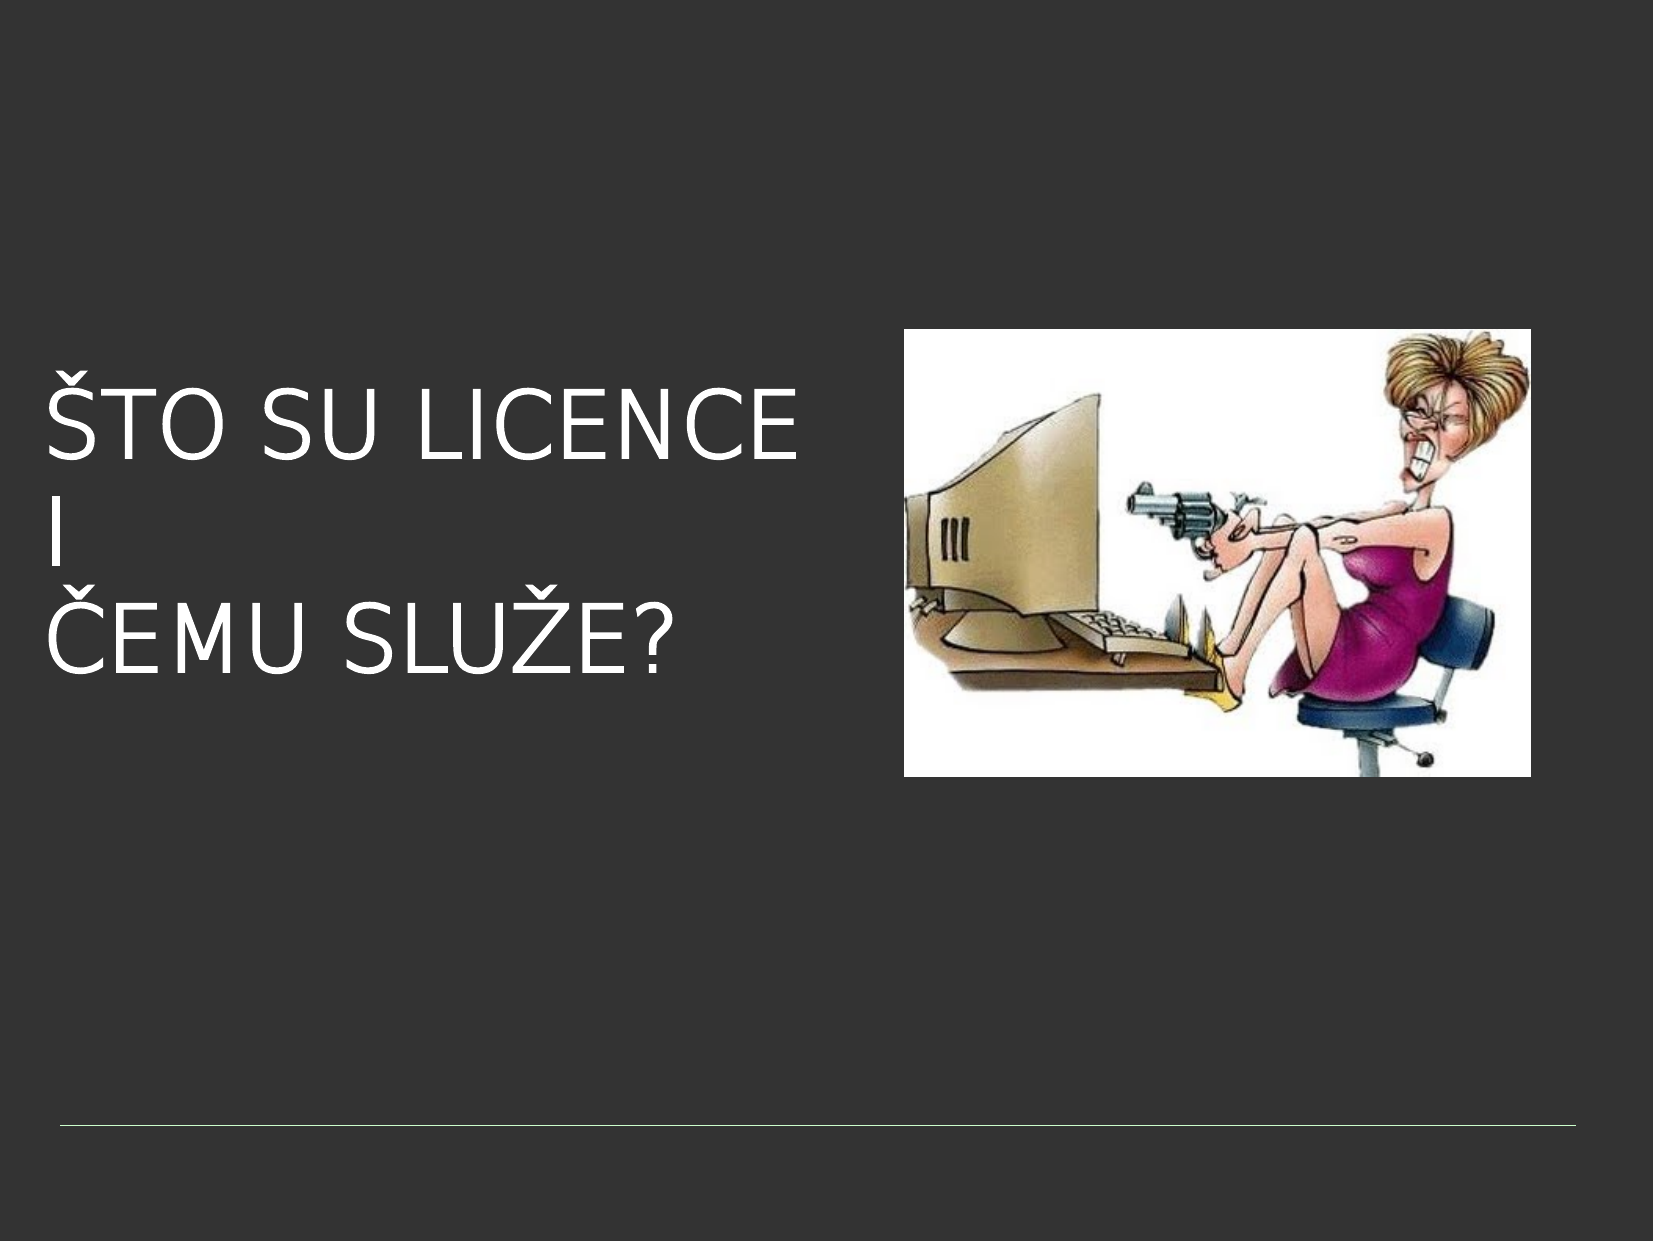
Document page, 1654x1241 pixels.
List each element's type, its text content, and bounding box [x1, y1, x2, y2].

subtitle [82, 49, 1571, 1010]
picture [904, 329, 1531, 777]
title ŠTO SU LICENCE I ČEMU SLUŽE? [42, 90, 841, 976]
